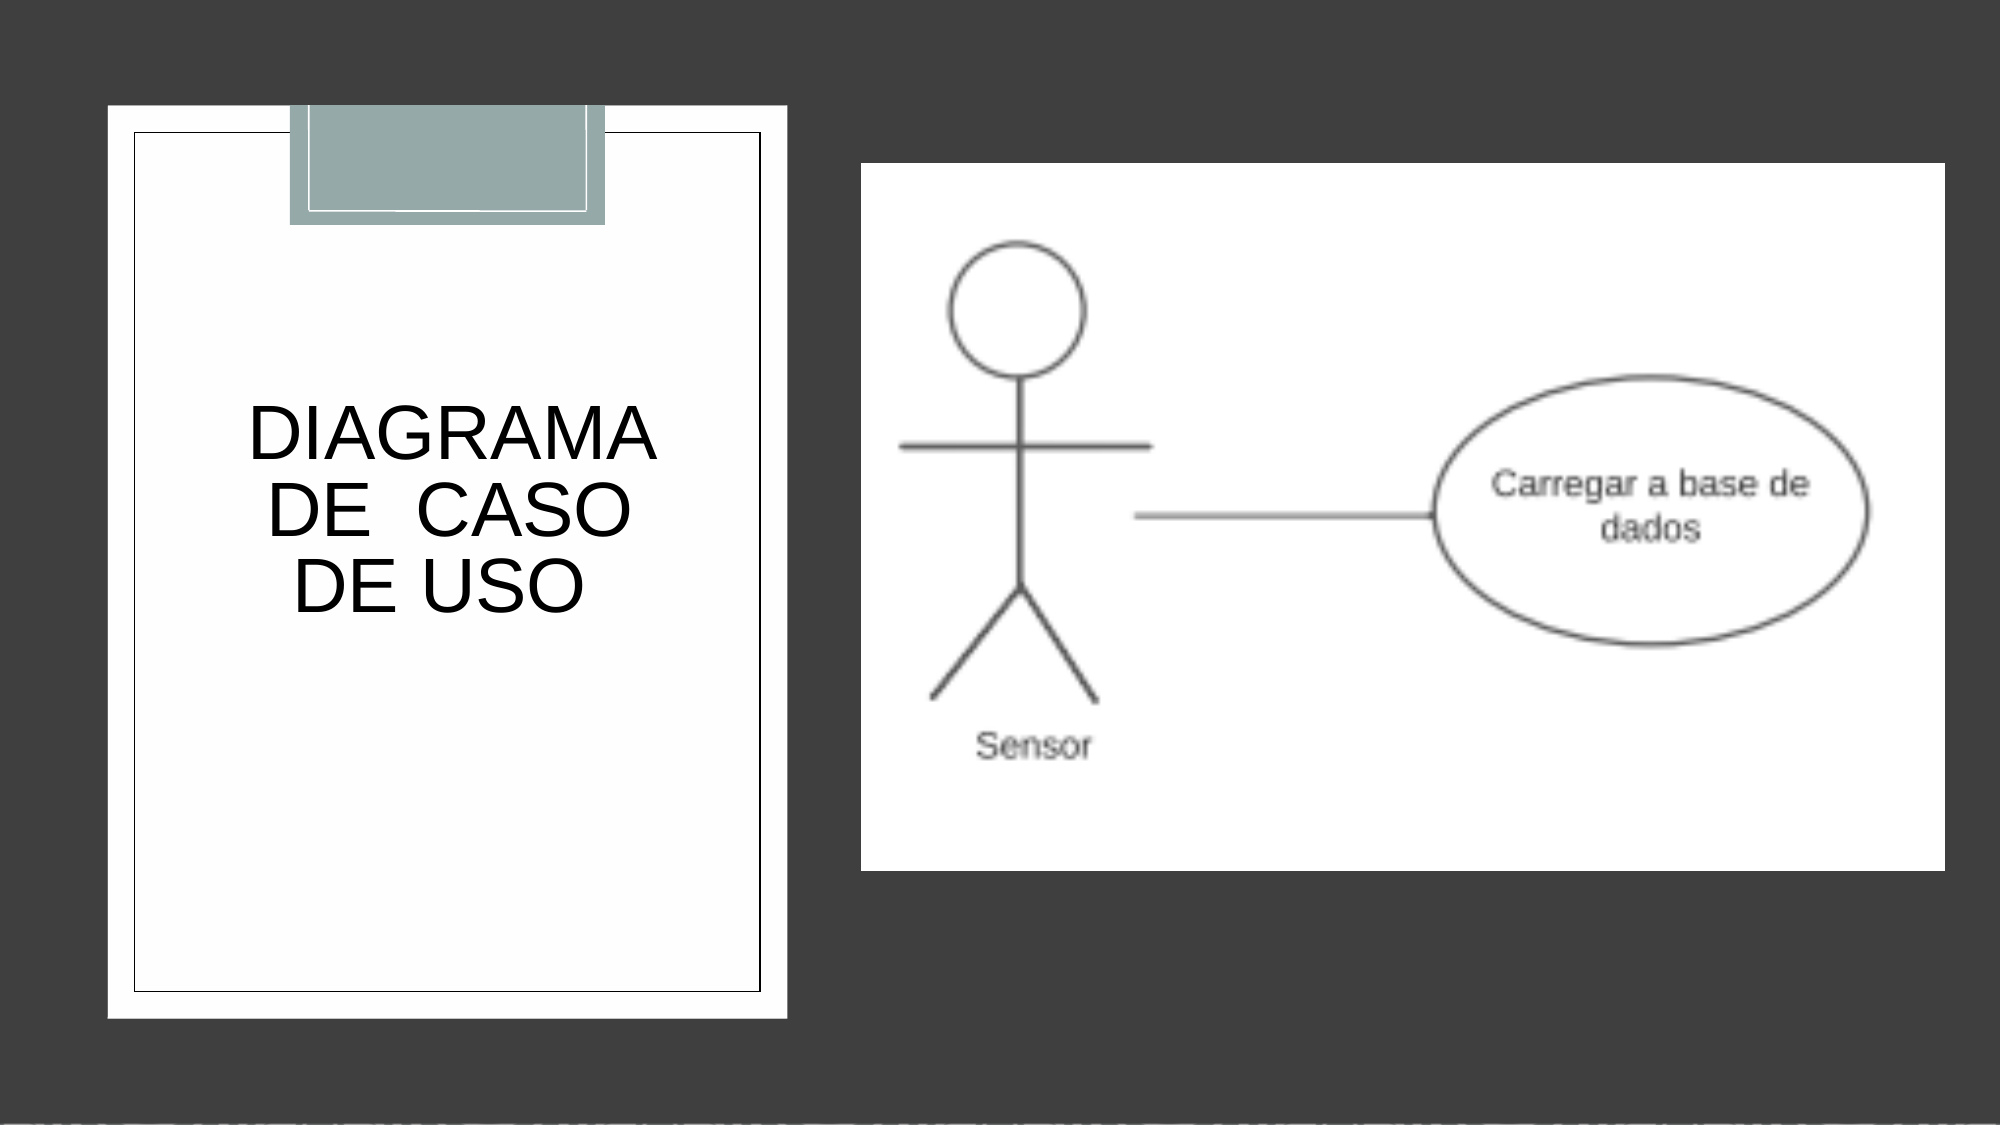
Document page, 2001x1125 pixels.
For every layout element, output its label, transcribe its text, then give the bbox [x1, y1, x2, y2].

title DIAGRAMA DE CASO DE USO [206, 255, 695, 771]
text_box [0, 0, 2000, 1125]
picture [861, 163, 1945, 871]
